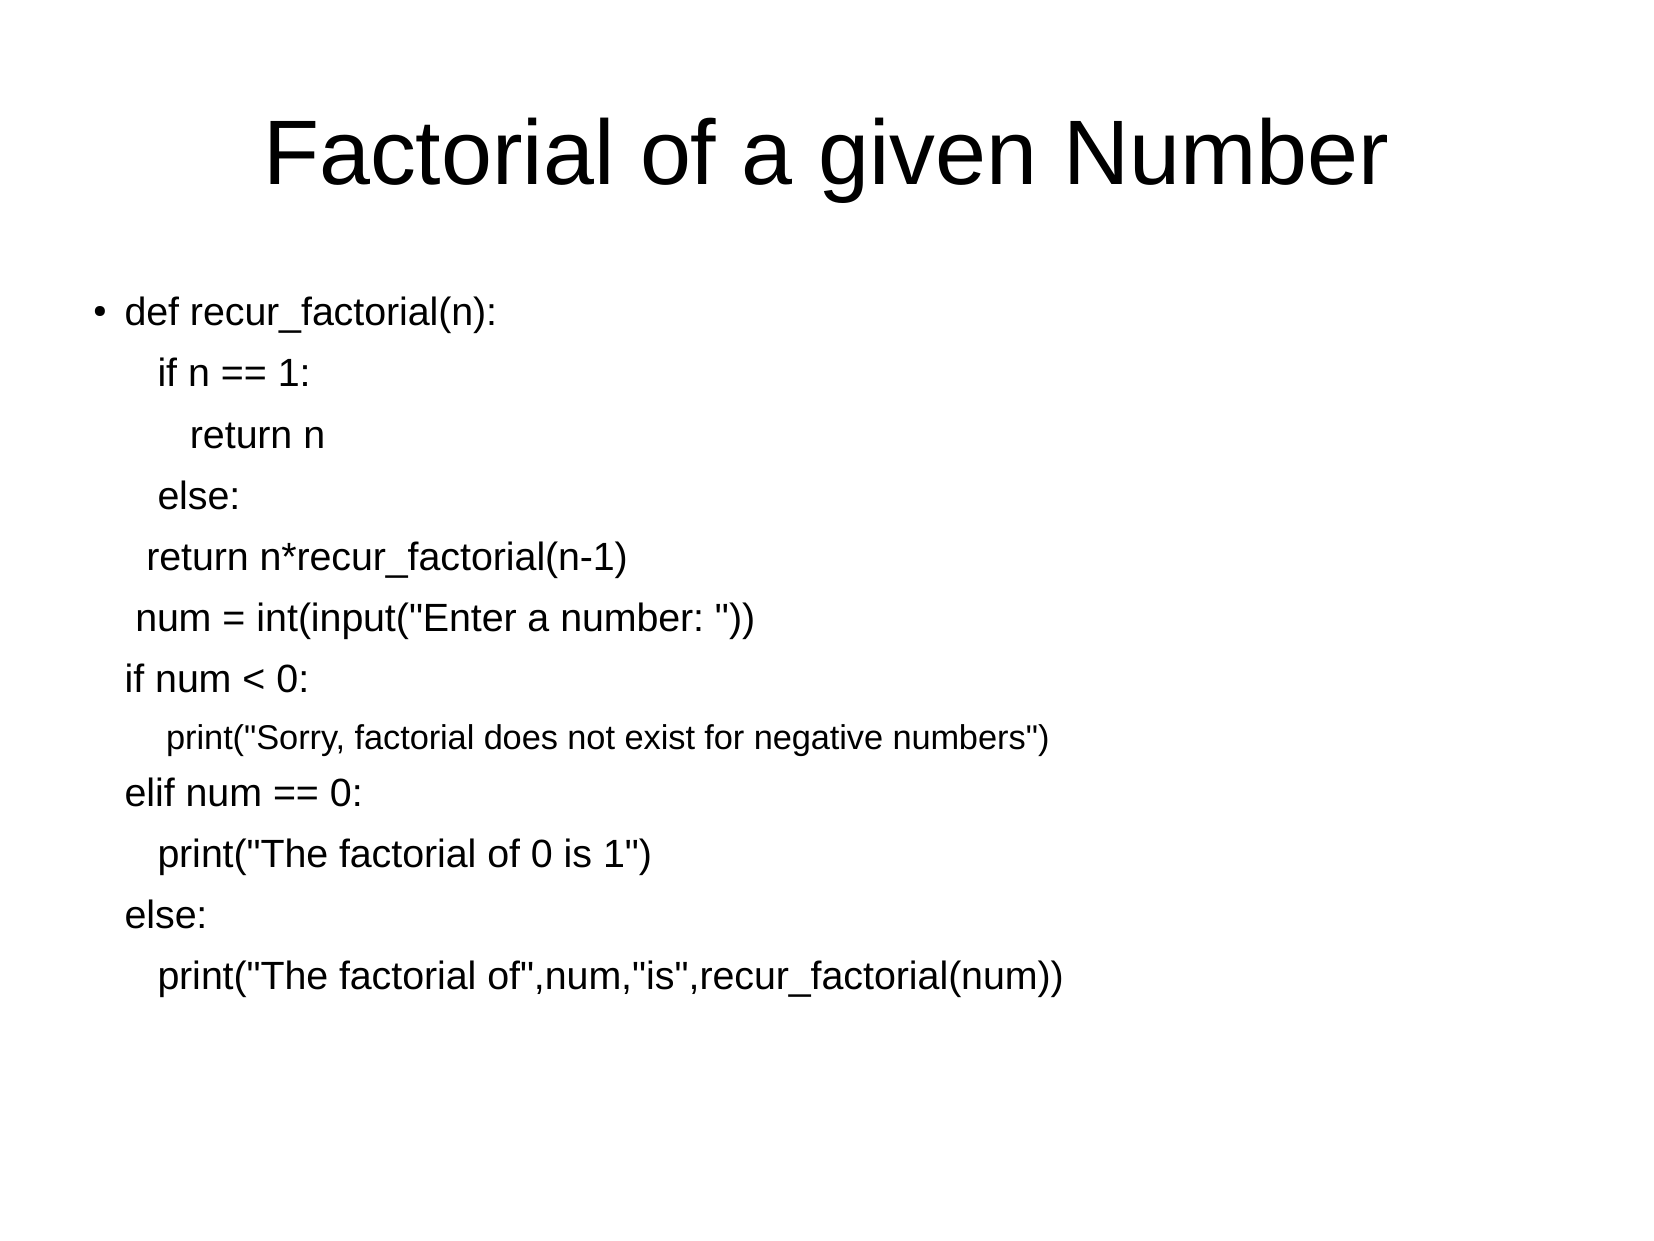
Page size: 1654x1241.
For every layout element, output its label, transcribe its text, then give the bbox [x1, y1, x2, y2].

list def recur_factorial(n): if n == 1: return n else: return n*recur_factorial(n-1) num = int(input("Enter a number: ")) if num < 0: print("Sorry, factorial does not exist for negative numbers") elif num == 0: print("The factorial of 0 is 1") else: print("The factorial of",num,"is",recur_factorial(num)) [82, 290, 1571, 1010]
title Factorial of a given Number [82, 49, 1571, 257]
